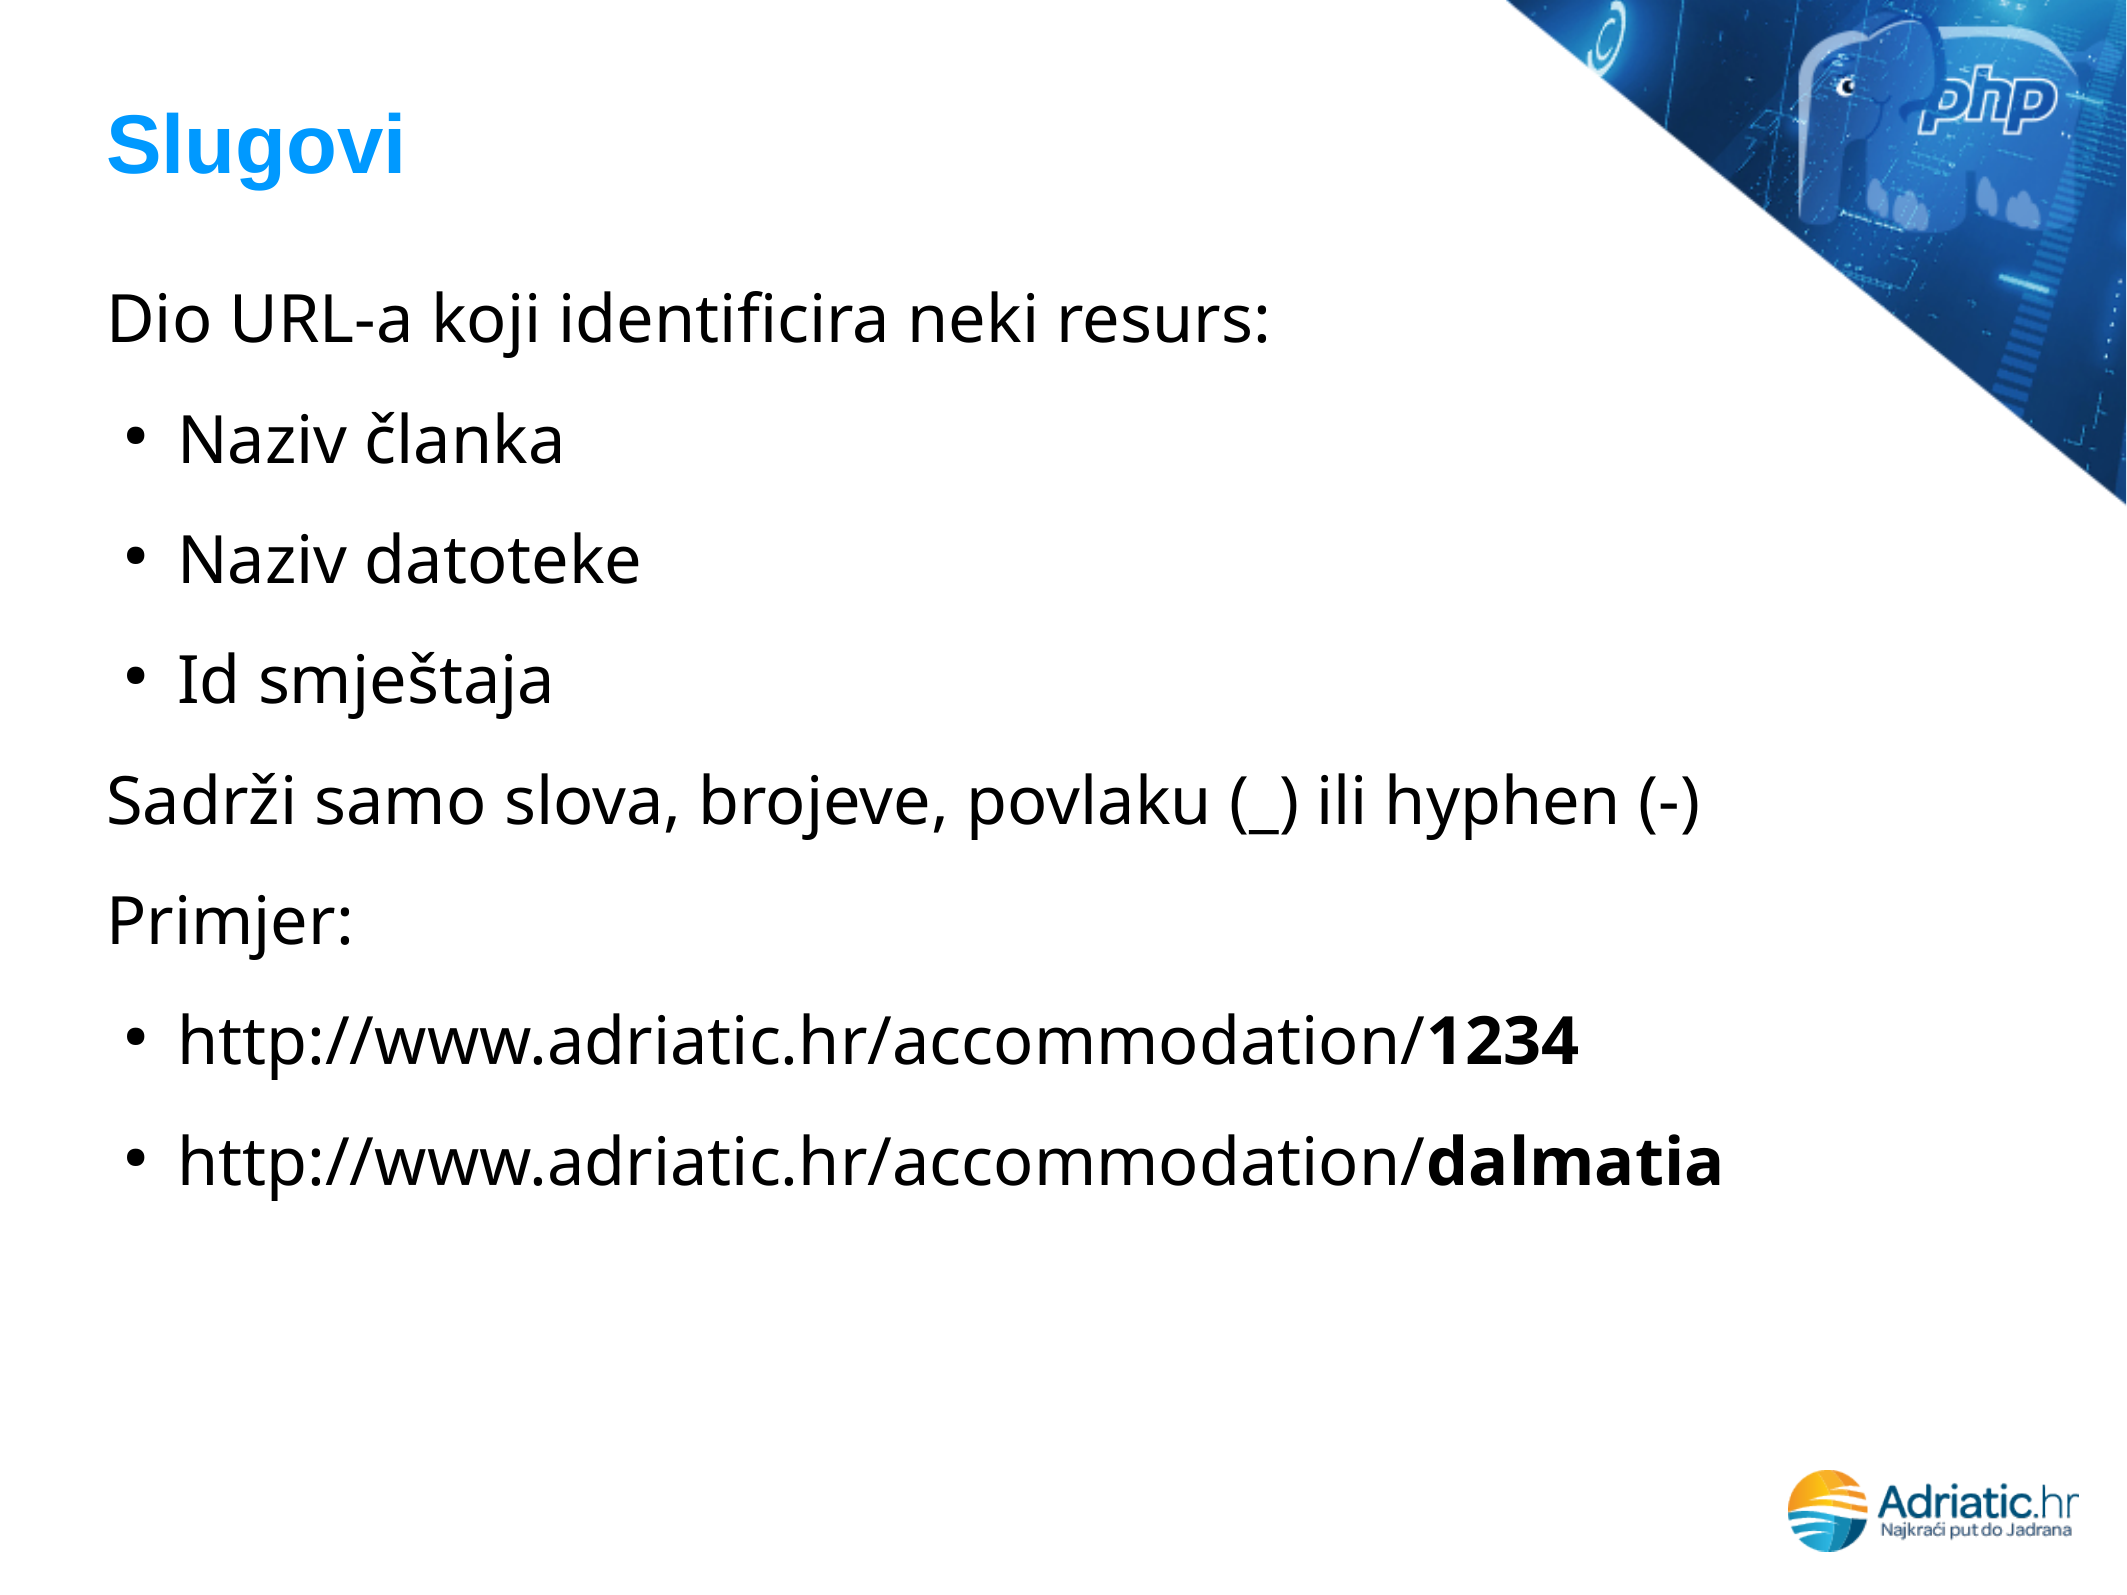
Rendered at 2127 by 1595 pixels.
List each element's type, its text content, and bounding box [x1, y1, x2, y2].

picture [1505, 0, 2127, 625]
list Dio URL-a koji identificira neki resurs: Naziv članka Naziv datoteke Id smještaja Sadrži samo slova, brojeve, povlaku (_) ili hyphen (-) Primjer: http://www.adriatic.hr/accommodation/1234 http://www.adriatic.hr/accommodation/dalmatia [106, 271, 1938, 1453]
picture [1788, 1470, 2079, 1552]
title Slugovi [106, 70, 1630, 219]
